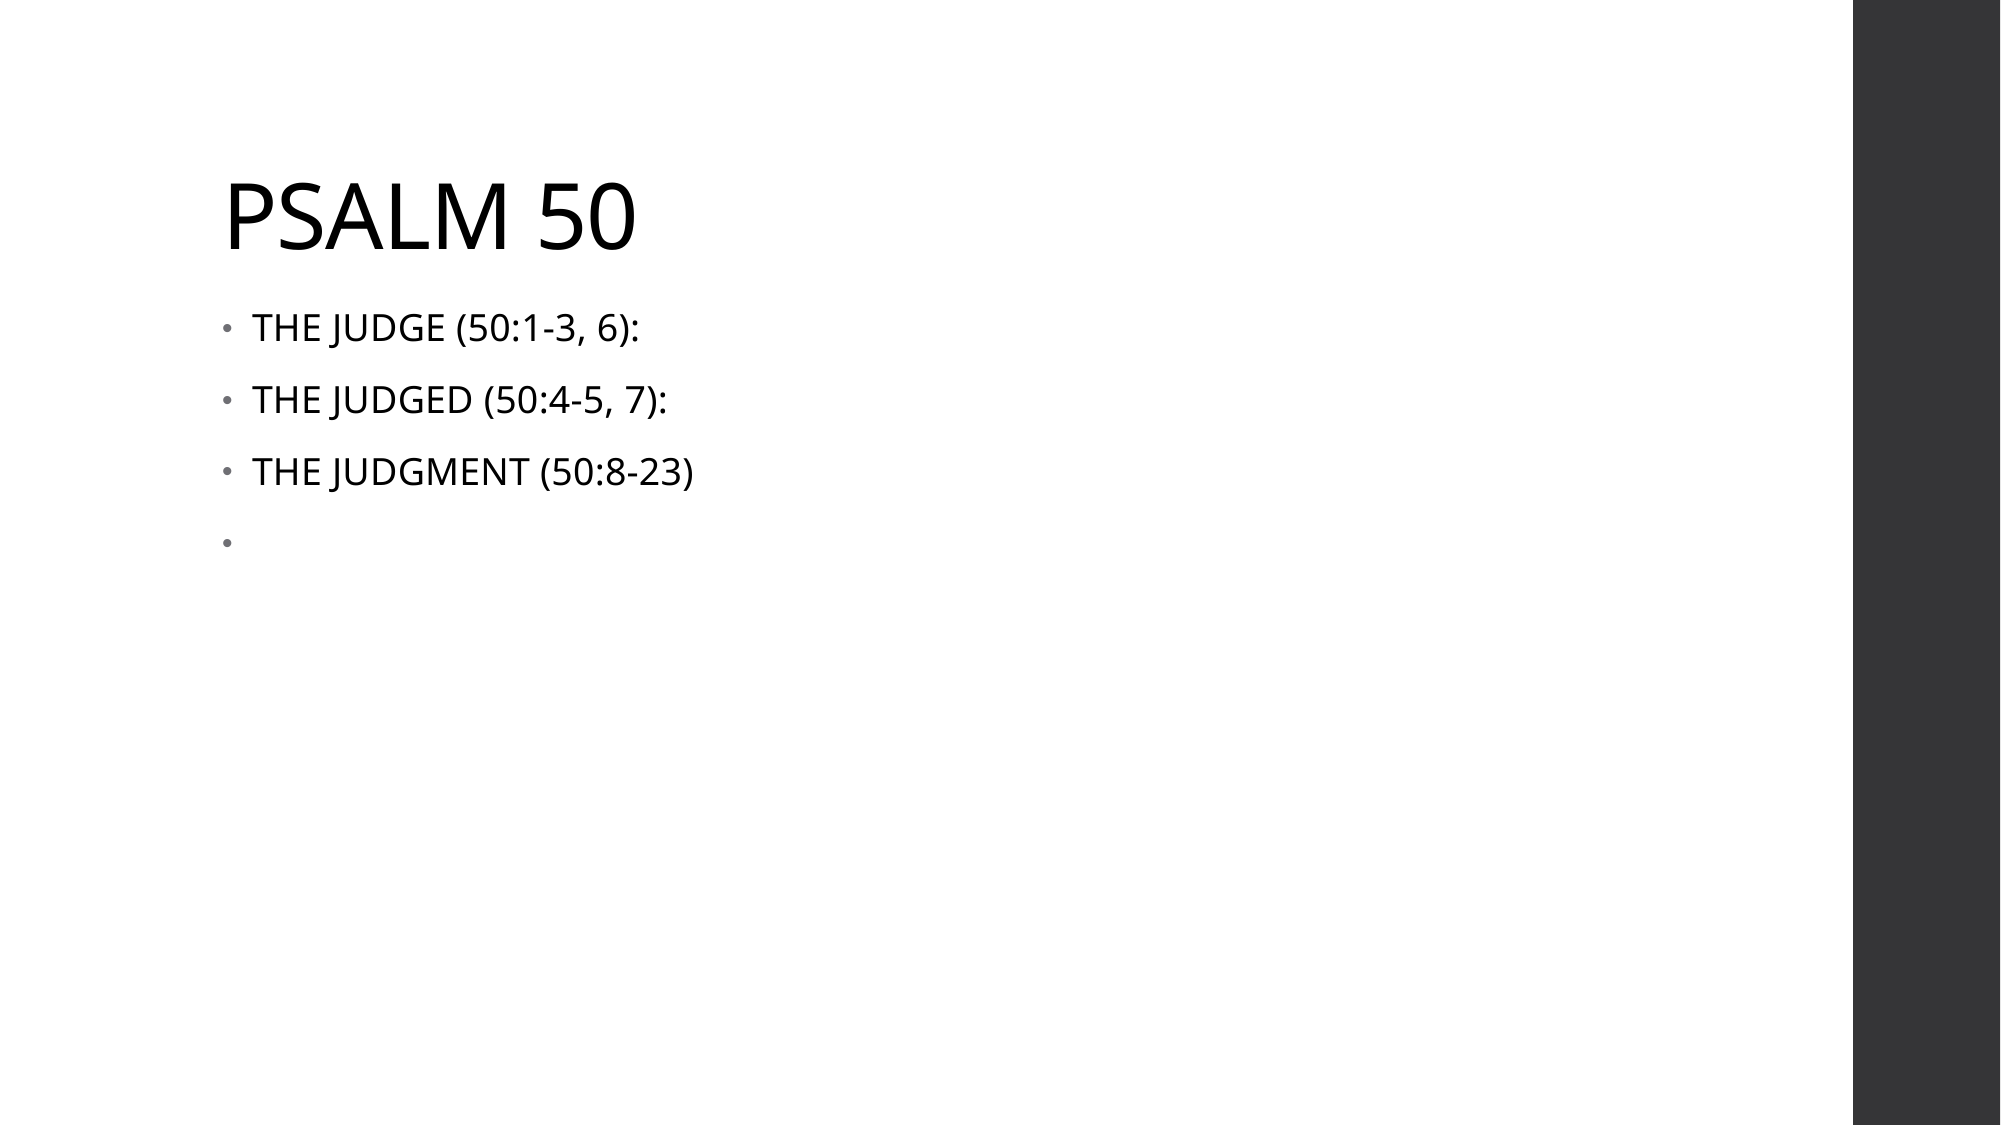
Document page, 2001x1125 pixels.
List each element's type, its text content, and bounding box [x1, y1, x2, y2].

title PSALM 50 [206, 60, 1797, 278]
list THE JUDGE (50:1-3, 6): THE JUDGED (50:4-5, 7): THE JUDGMENT (50:8-23) [206, 299, 1617, 1014]
